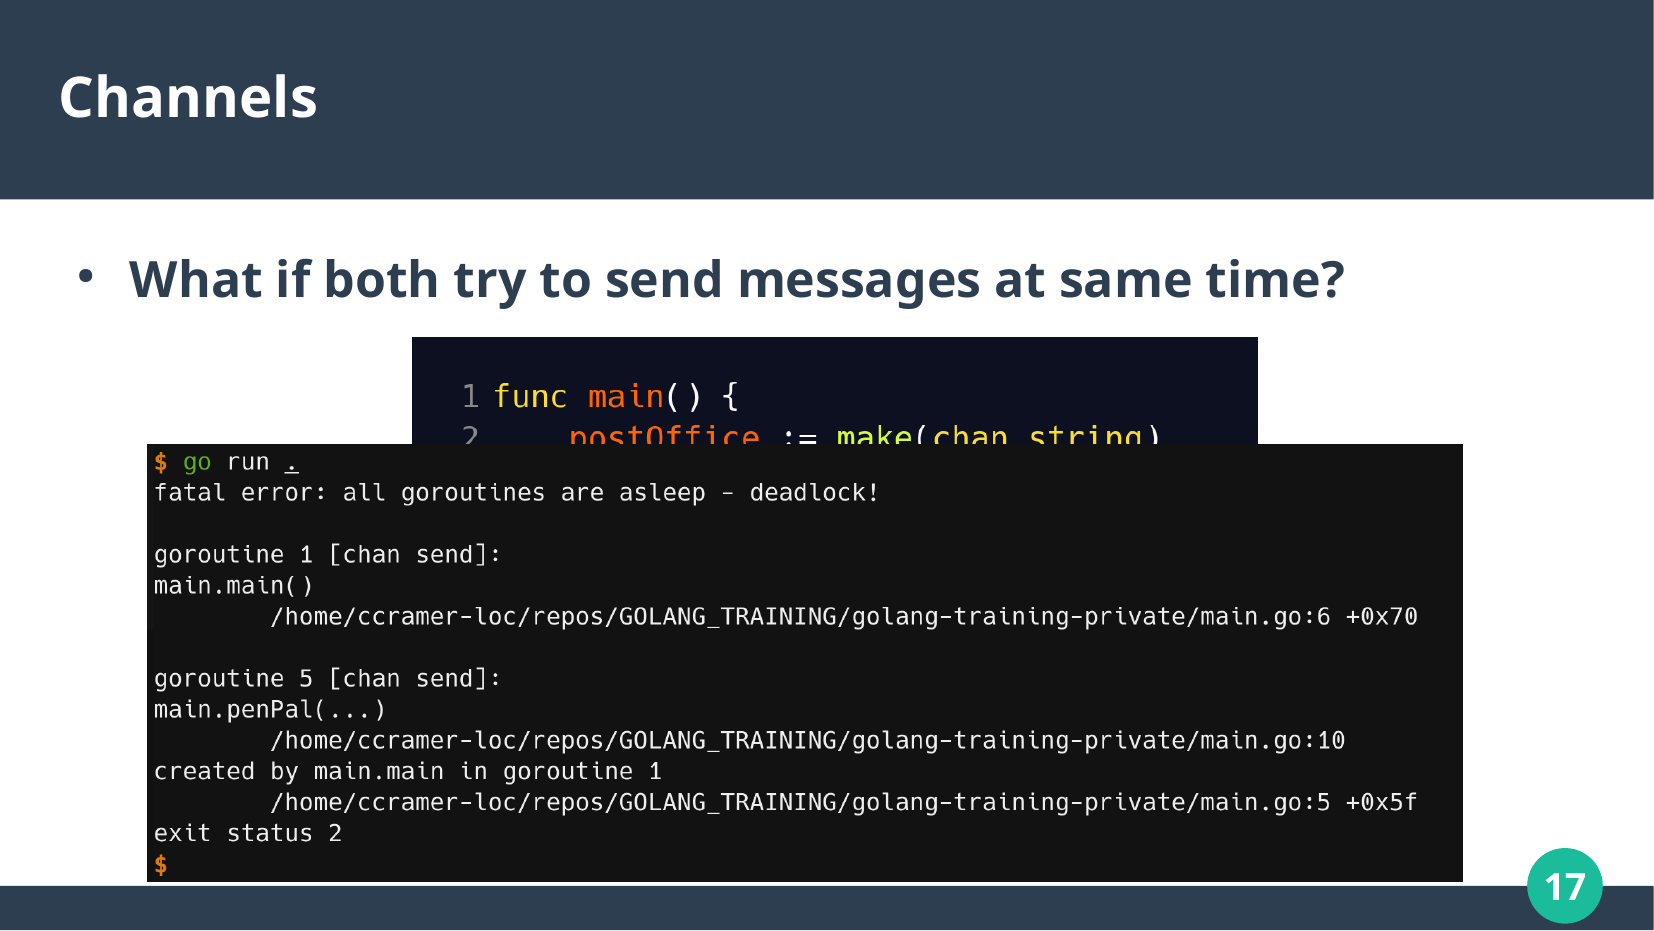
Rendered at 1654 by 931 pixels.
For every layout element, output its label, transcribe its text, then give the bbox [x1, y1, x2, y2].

title Channels [59, 37, 1595, 155]
picture [147, 337, 1463, 882]
list What if both try to send messages at same time? [59, 243, 1595, 338]
